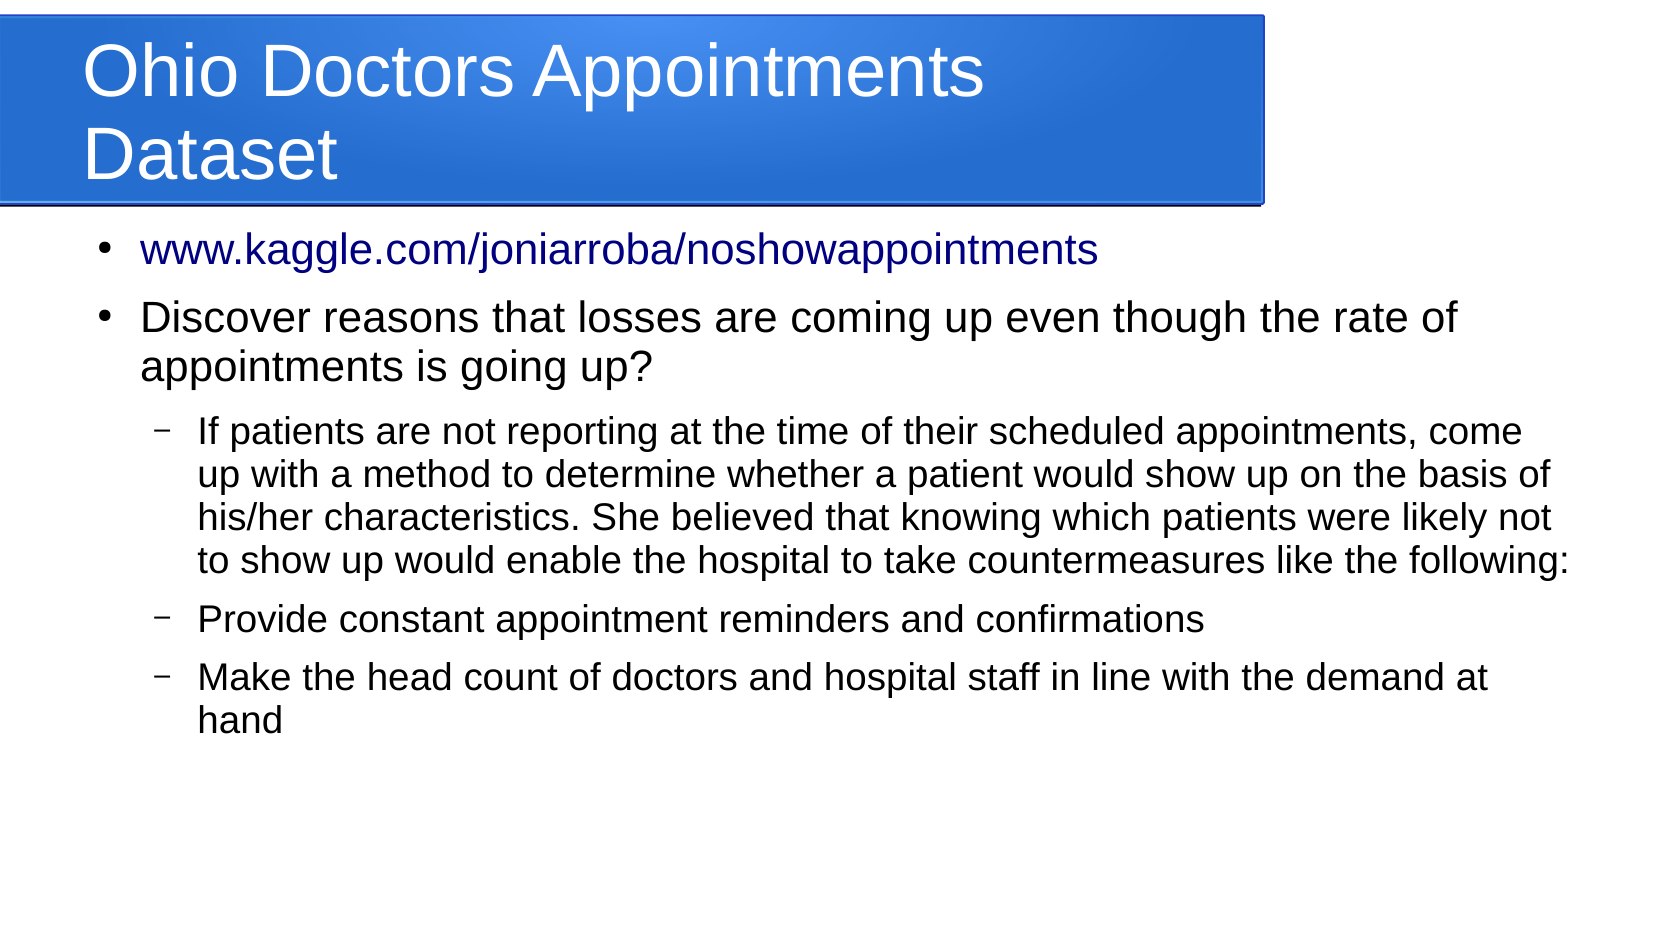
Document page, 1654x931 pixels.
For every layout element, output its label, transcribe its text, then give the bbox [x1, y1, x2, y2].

list www.kaggle.com/joniarroba/noshowappointments Discover reasons that losses are coming up even though the rate of appointments is going up? If patients are not reporting at the time of their scheduled appointments, come up with a method to determine whether a patient would show up on the basis of his/her characteristics. She believed that knowing which patients were likely not to show up would enable the hospital to take countermeasures like the following: Provide constant appointment reminders and confirmations Make the head count of doctors and hospital staff in line with the demand at hand [82, 224, 1571, 764]
title Ohio Doctors Appointments Dataset [82, 29, 1235, 196]
